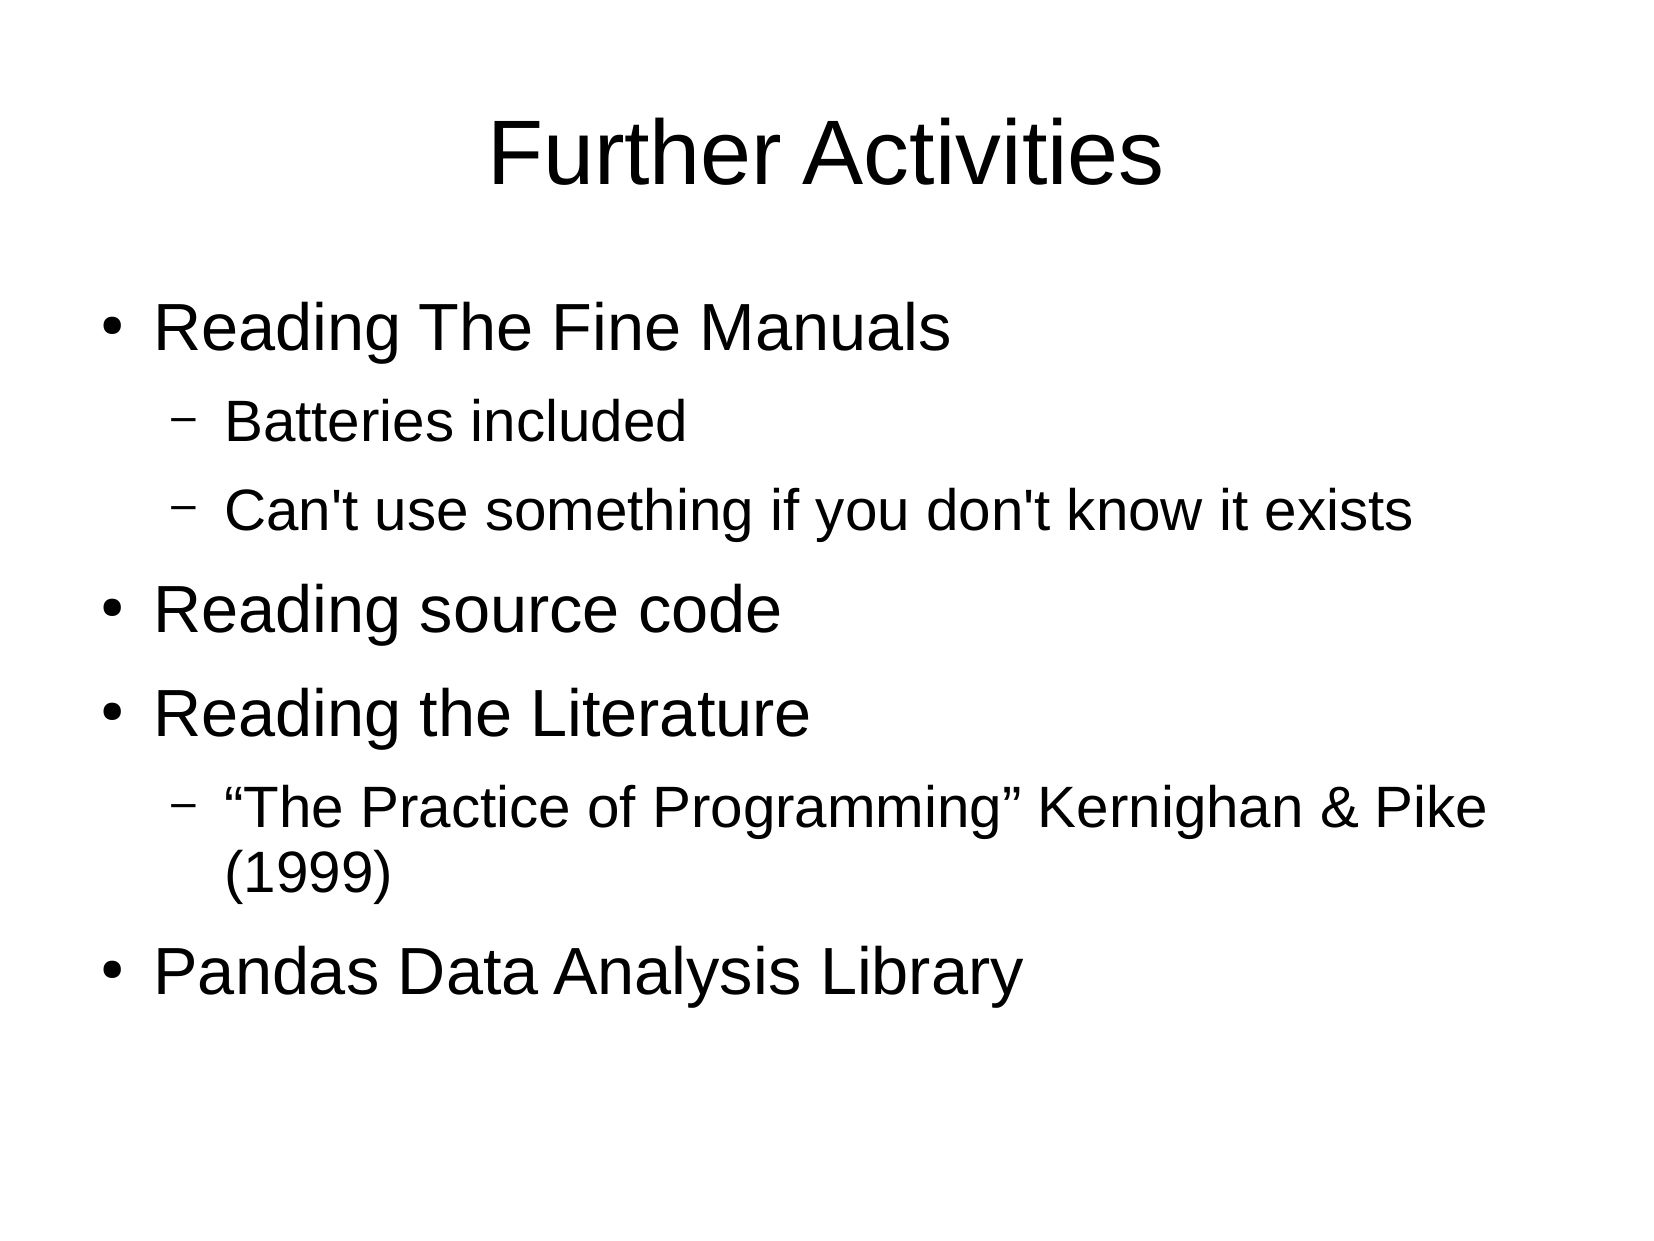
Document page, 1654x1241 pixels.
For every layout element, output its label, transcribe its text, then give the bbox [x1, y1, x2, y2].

list Reading The Fine Manuals Batteries included Can't use something if you don't know it exists Reading source code Reading the Literature “The Practice of Programming” Kernighan & Pike (1999) Pandas Data Analysis Library [82, 290, 1571, 1010]
title Further Activities [82, 49, 1571, 257]
